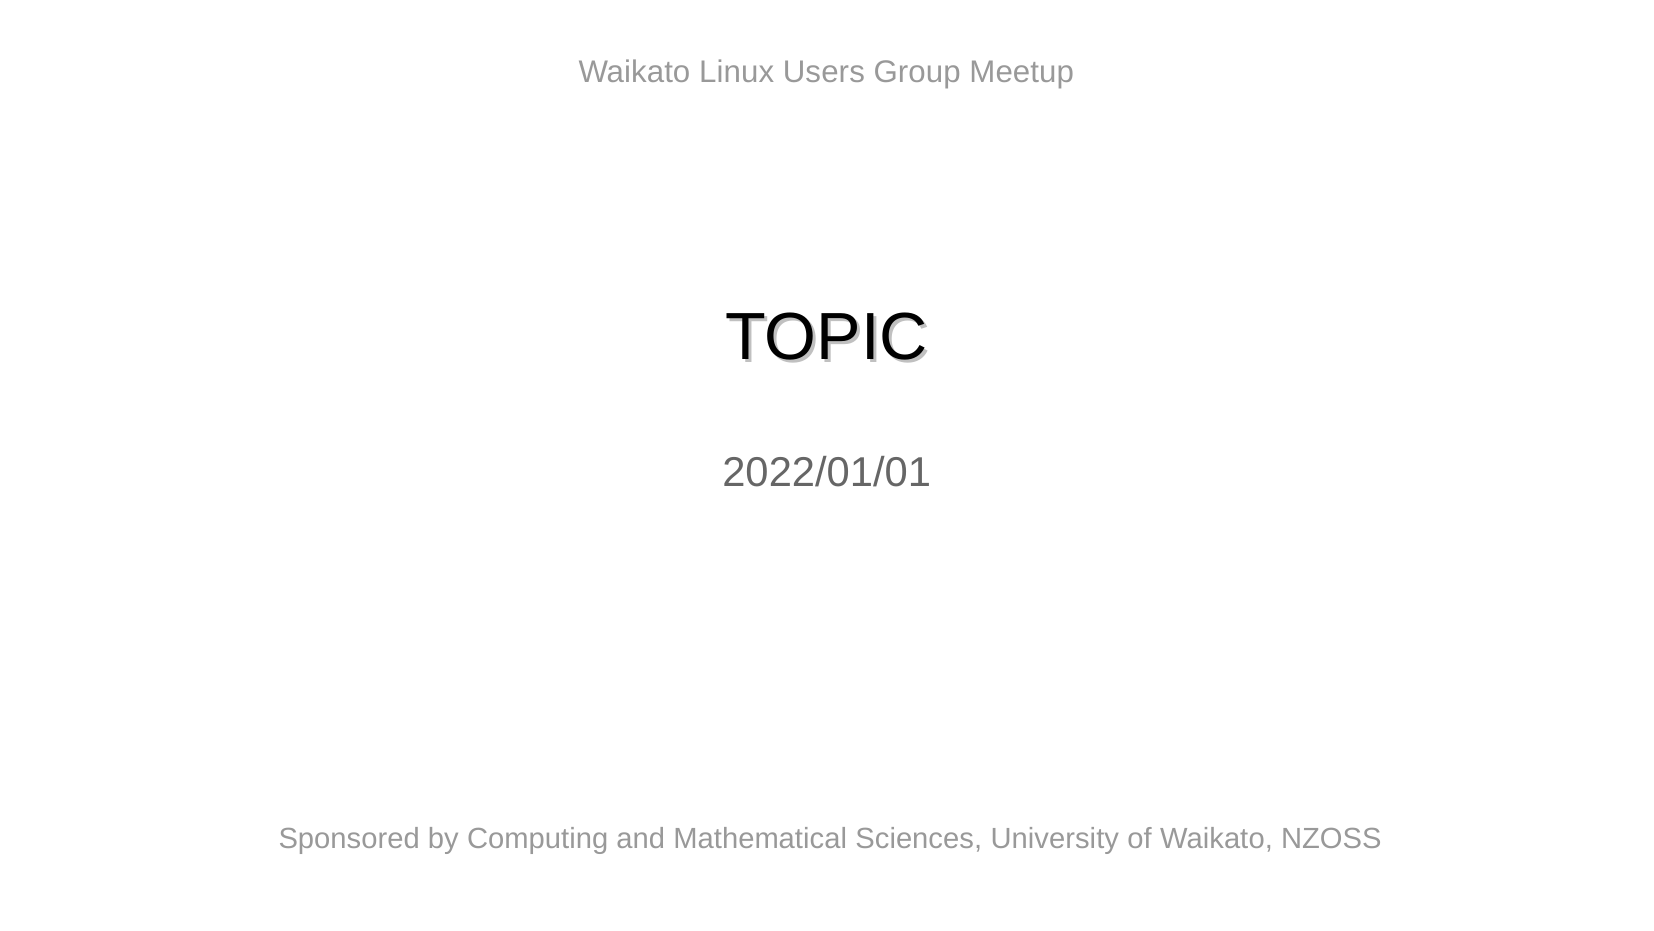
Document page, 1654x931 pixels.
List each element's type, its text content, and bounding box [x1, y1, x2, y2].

text_box Sponsored by Computing and Mathematical Sciences, University of Waikato, NZOSS [263, 815, 1399, 863]
text_box TOPIC 2022/01/01 [82, 37, 1571, 757]
text_box Waikato Linux Users Group Meetup [563, 47, 1090, 97]
